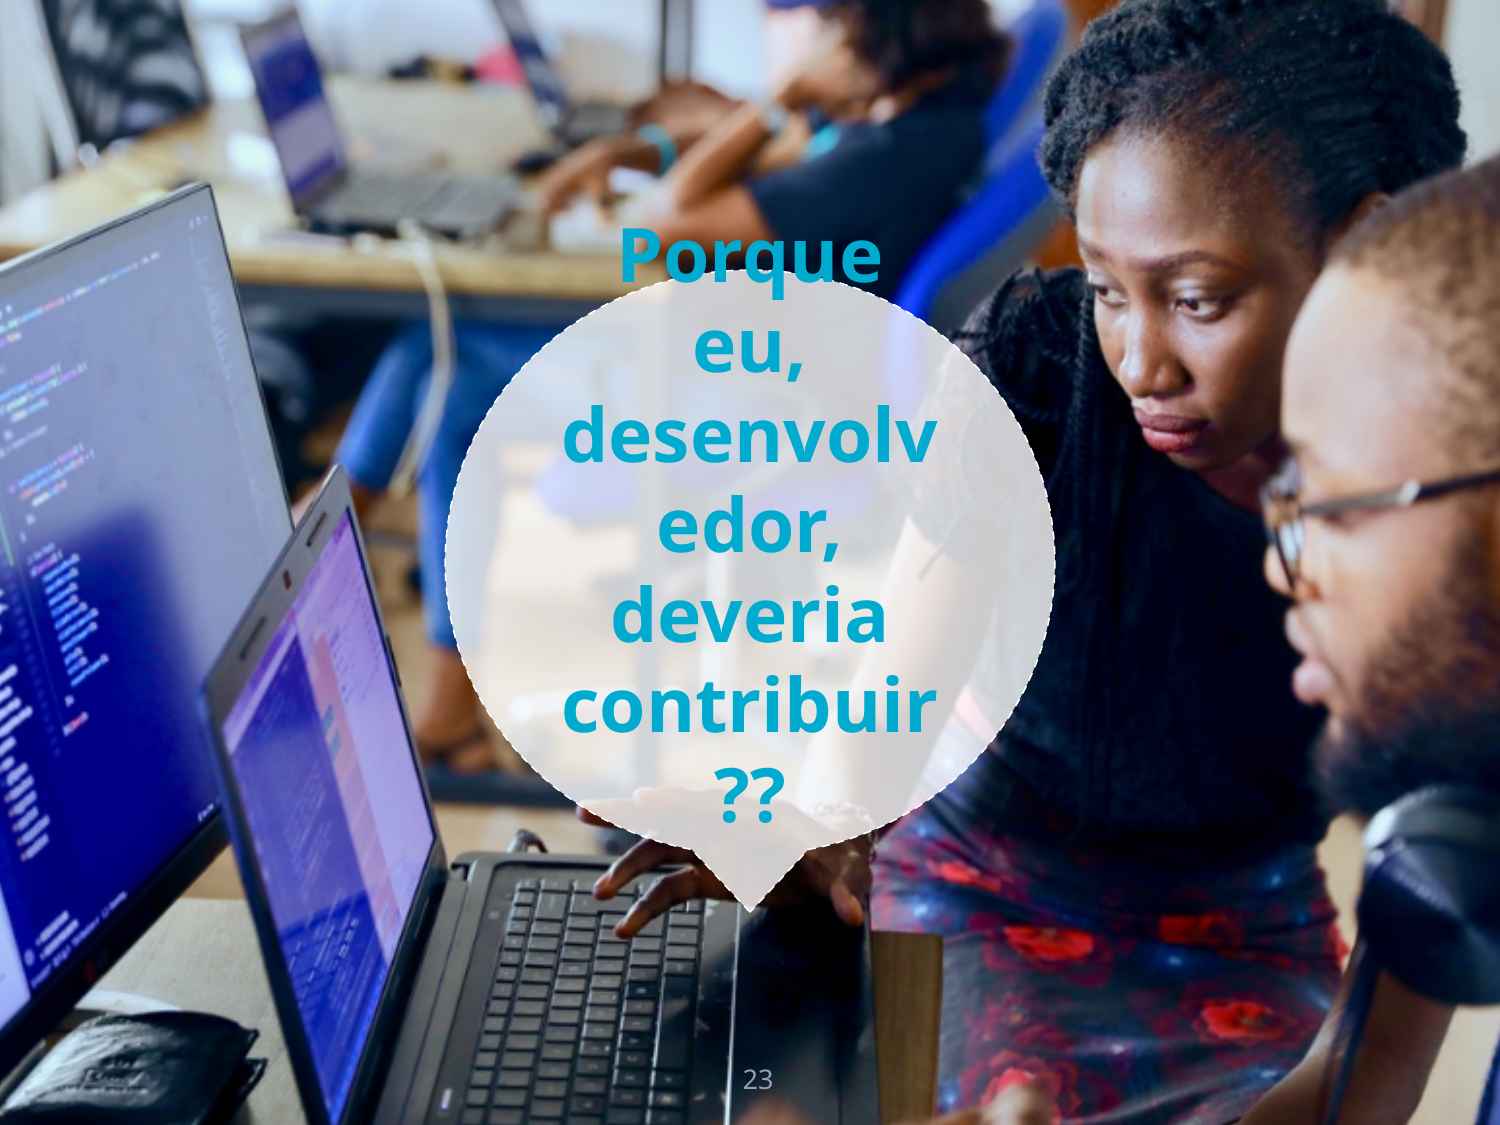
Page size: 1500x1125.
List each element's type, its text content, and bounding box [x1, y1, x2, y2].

picture [0, 0, 1500, 1125]
slide_number <number> [713, 1047, 804, 1113]
text_box Porque eu, desenvolvedor, deveria contribuir?? [445, 270, 1055, 913]
